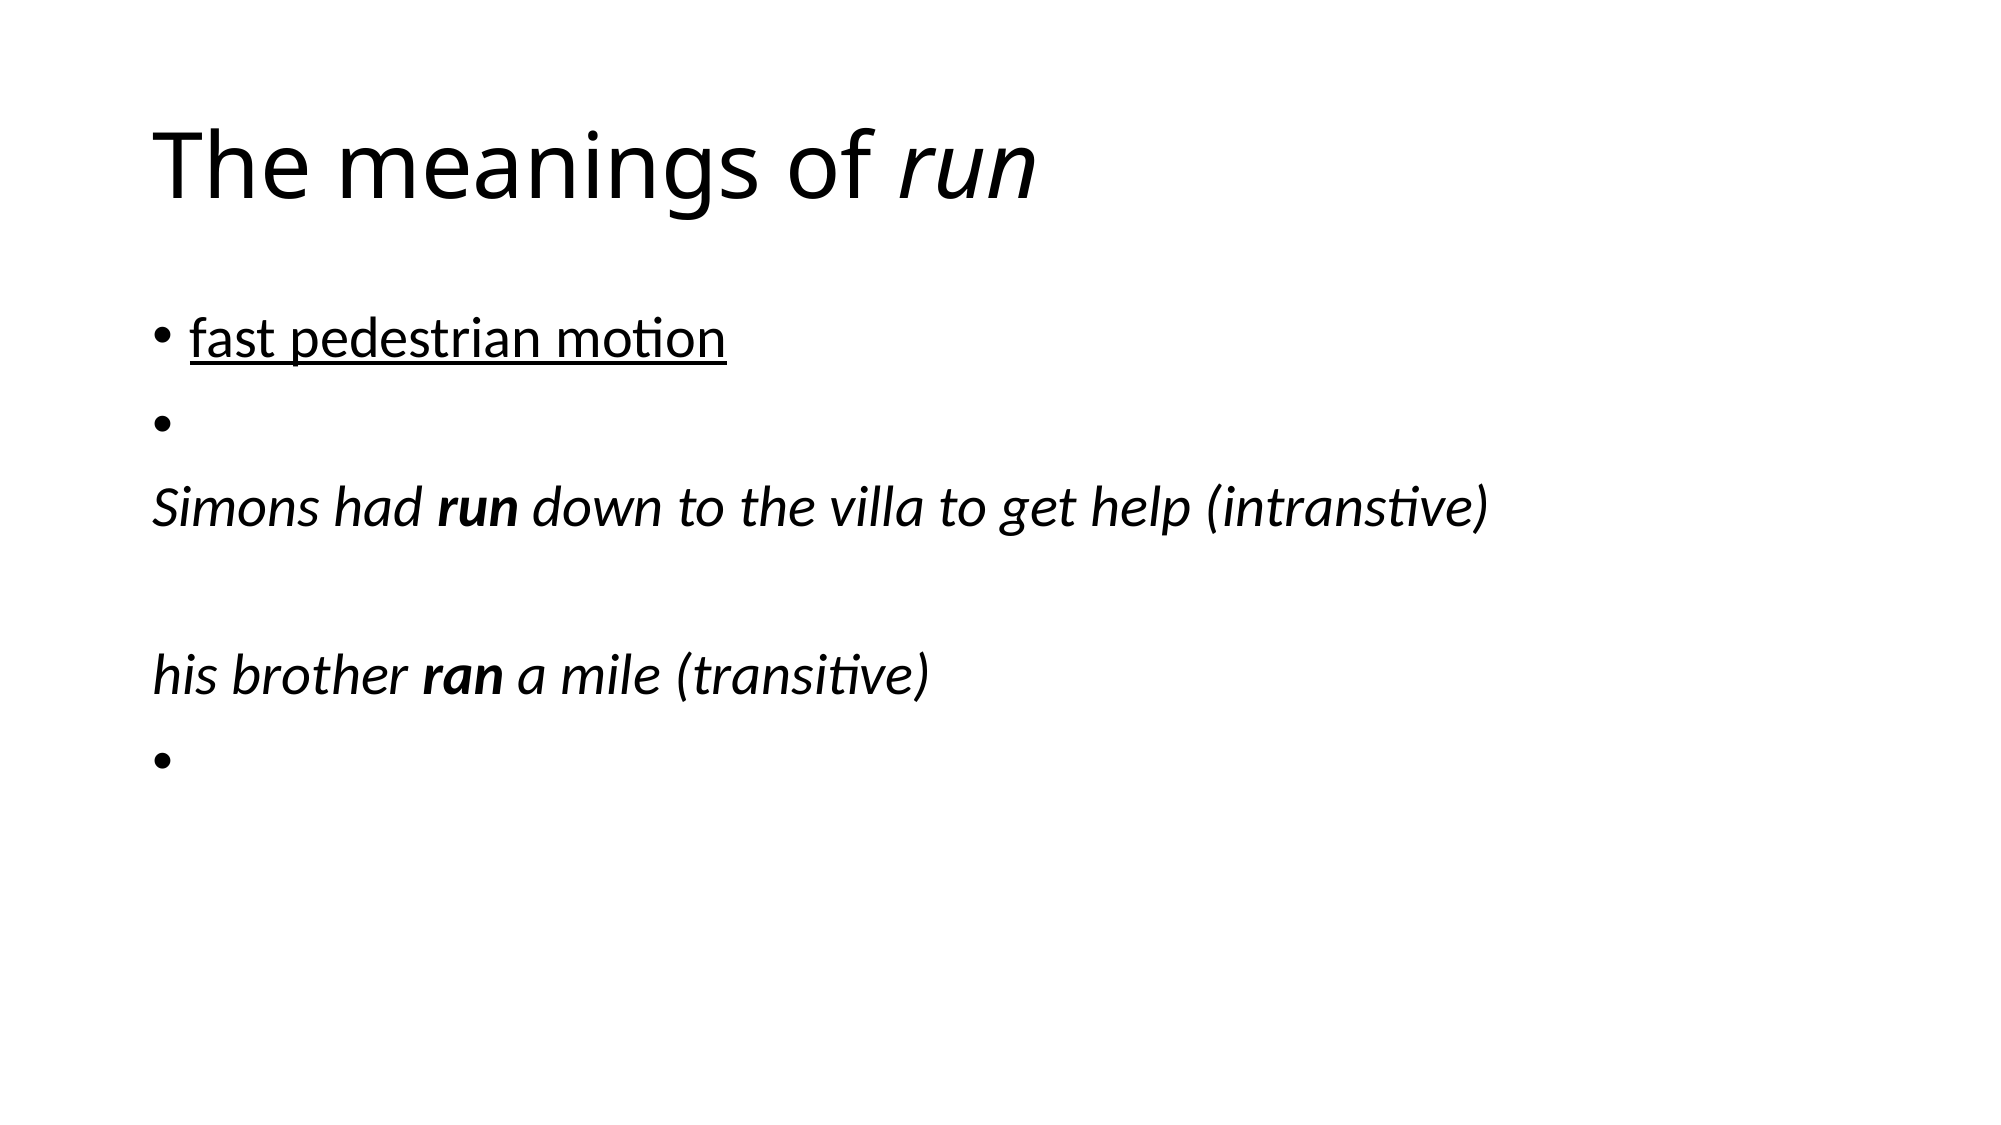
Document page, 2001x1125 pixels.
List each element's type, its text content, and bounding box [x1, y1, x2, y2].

list fast pedestrian motion Simons had run down to the villa to get help (intranstive) his brother ran a mile (transitive) [137, 299, 1863, 1014]
title The meanings of run [137, 59, 1863, 278]
